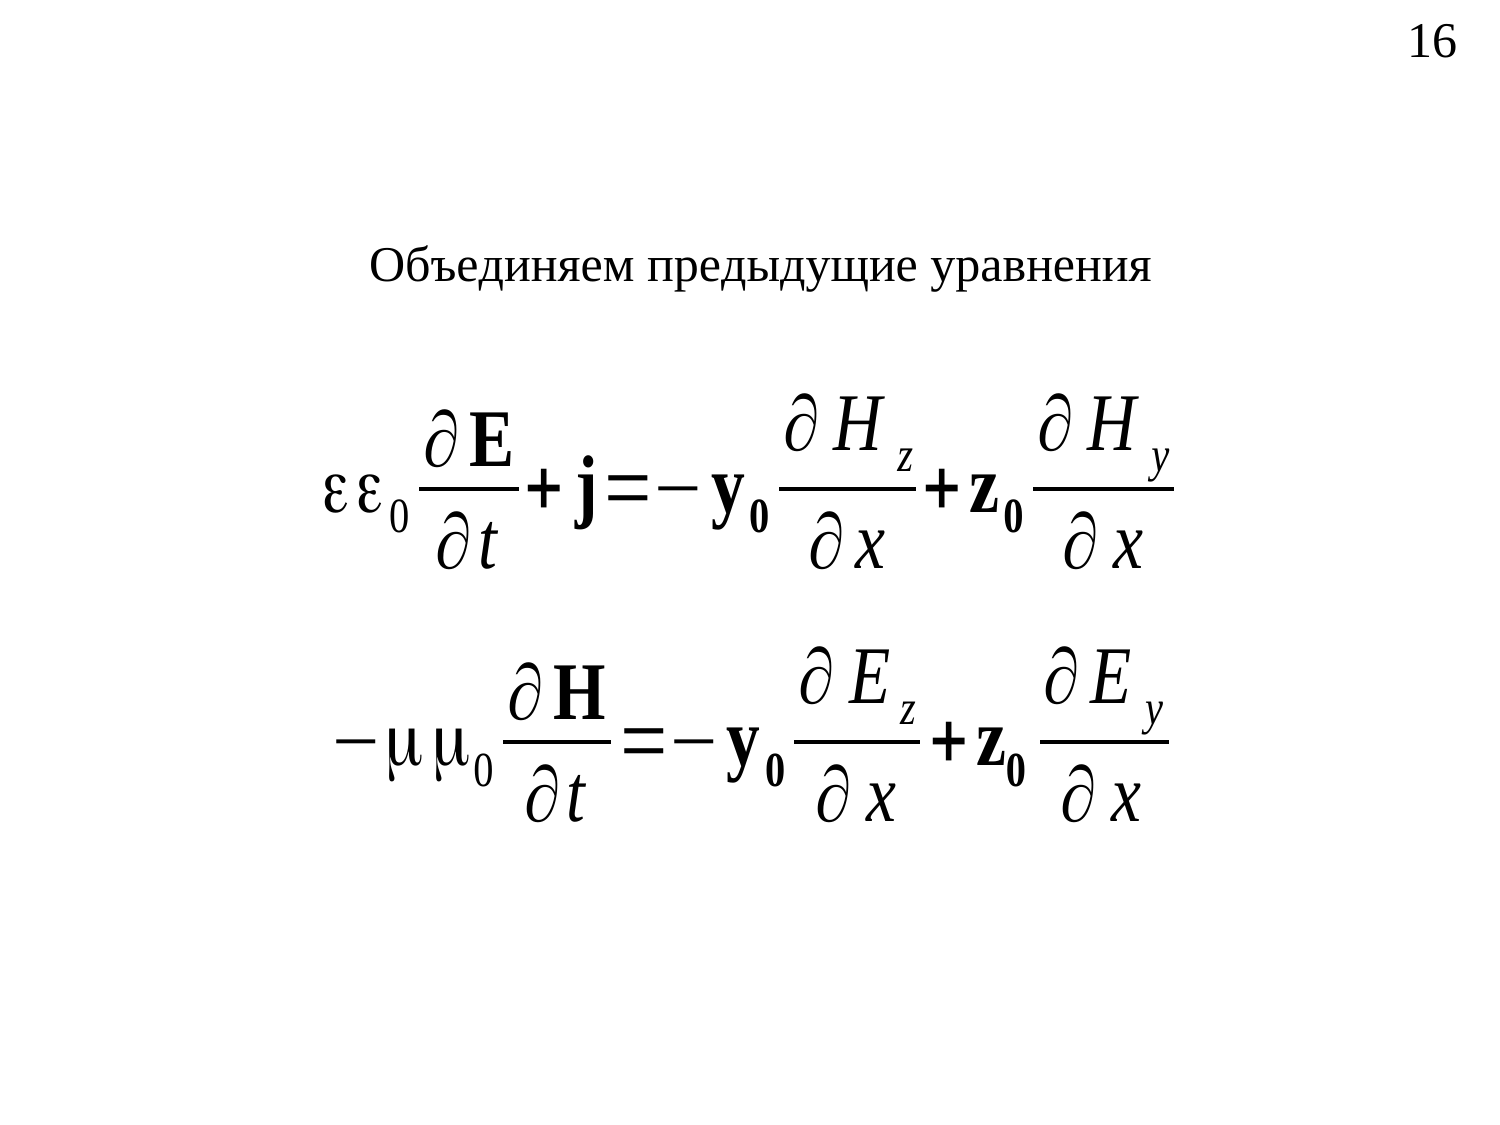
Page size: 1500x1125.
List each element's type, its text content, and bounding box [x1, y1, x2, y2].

chart [312, 632, 1188, 839]
chart [304, 378, 1196, 586]
text_box Объединяем предыдущие уравнения [354, 224, 1167, 300]
